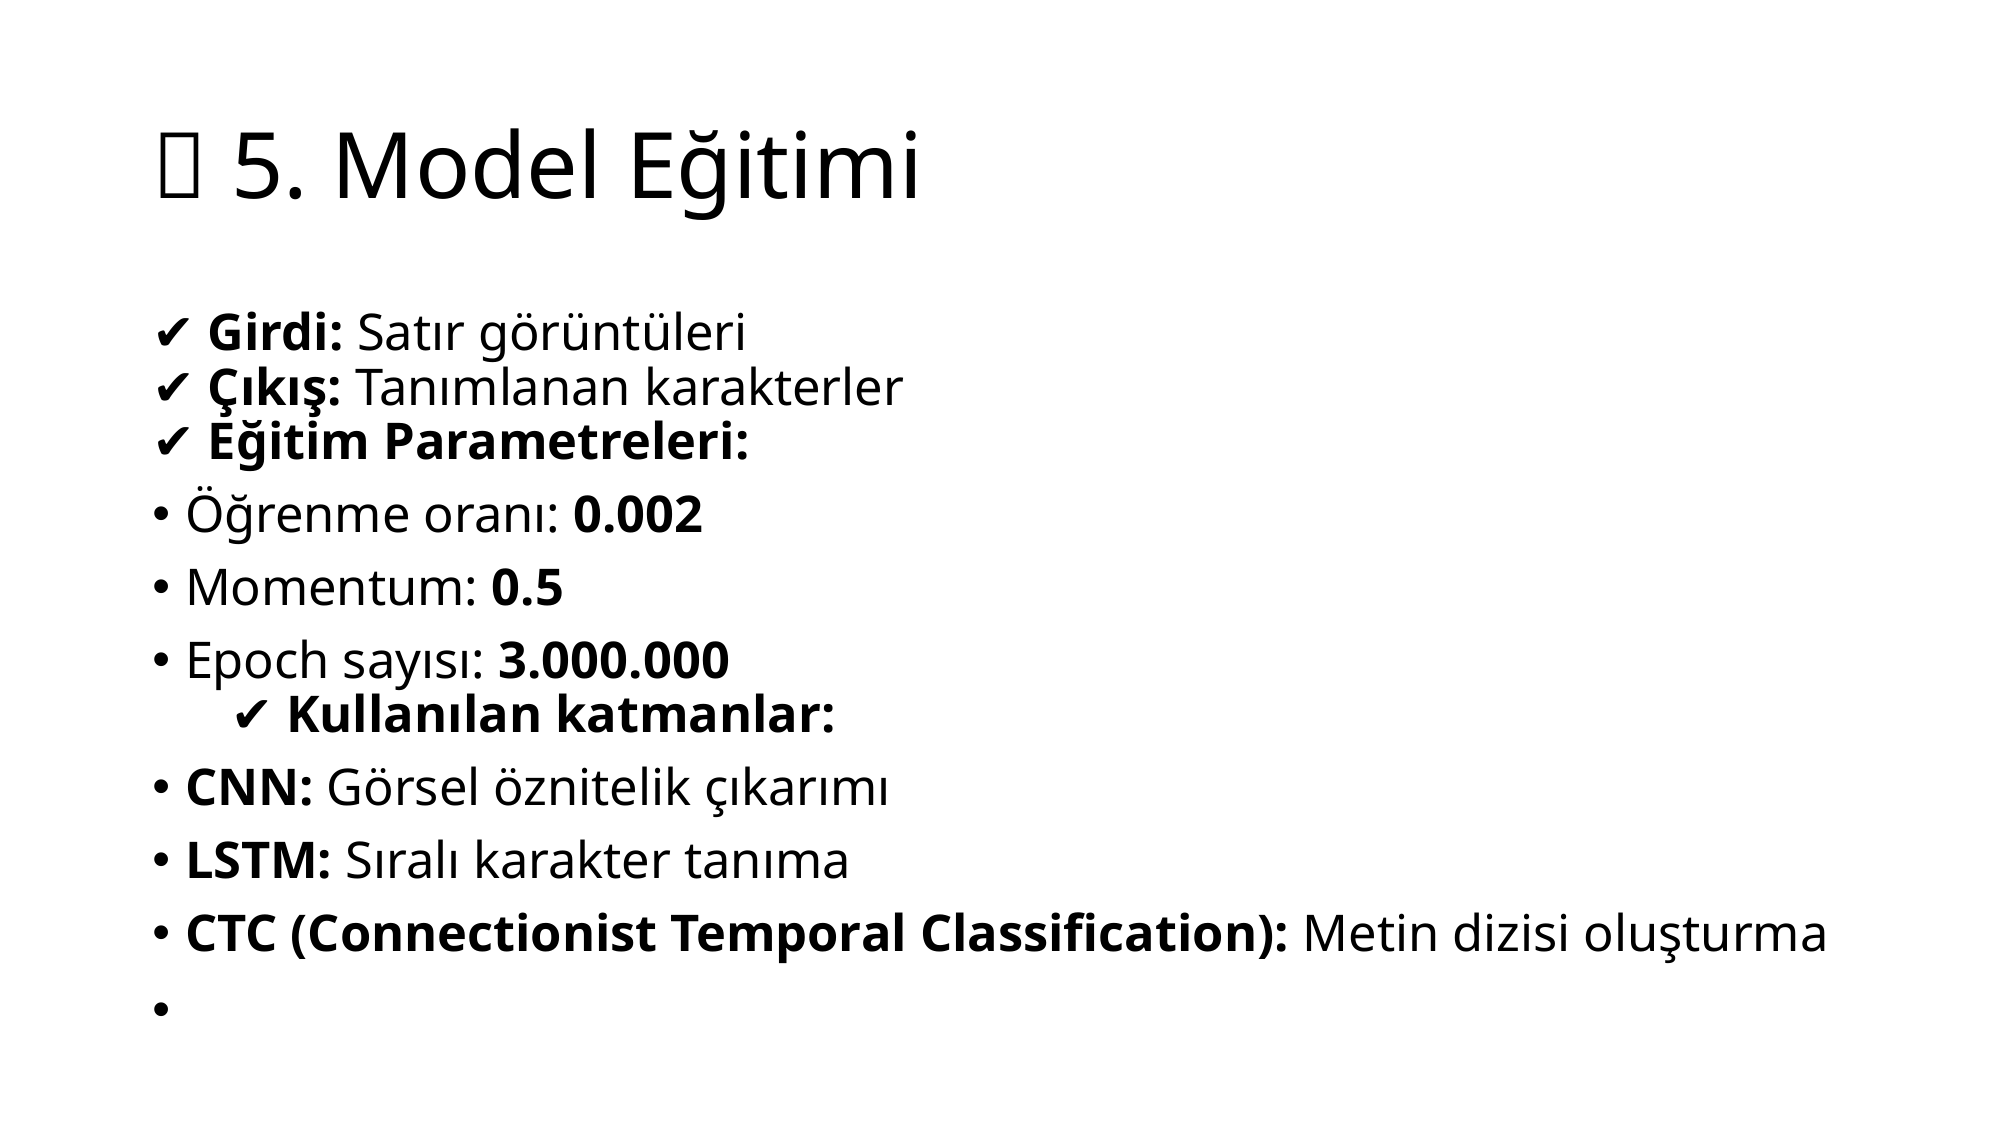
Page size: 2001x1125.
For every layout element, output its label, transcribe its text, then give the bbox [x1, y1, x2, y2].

title 📌 5. Model Eğitimi [137, 59, 1863, 278]
list ✔ Girdi: Satır görüntüleri ✔ Çıkış: Tanımlanan karakterler ✔ Eğitim Parametreleri: Öğrenme oranı: 0.002 Momentum: 0.5 Epoch sayısı: 3.000.000 ✔ Kullanılan katmanlar: CNN: Görsel öznitelik çıkarımı LSTM: Sıralı karakter tanıma CTC (Connectionist Temporal Classification): Metin dizisi oluşturma [137, 299, 1863, 1014]
